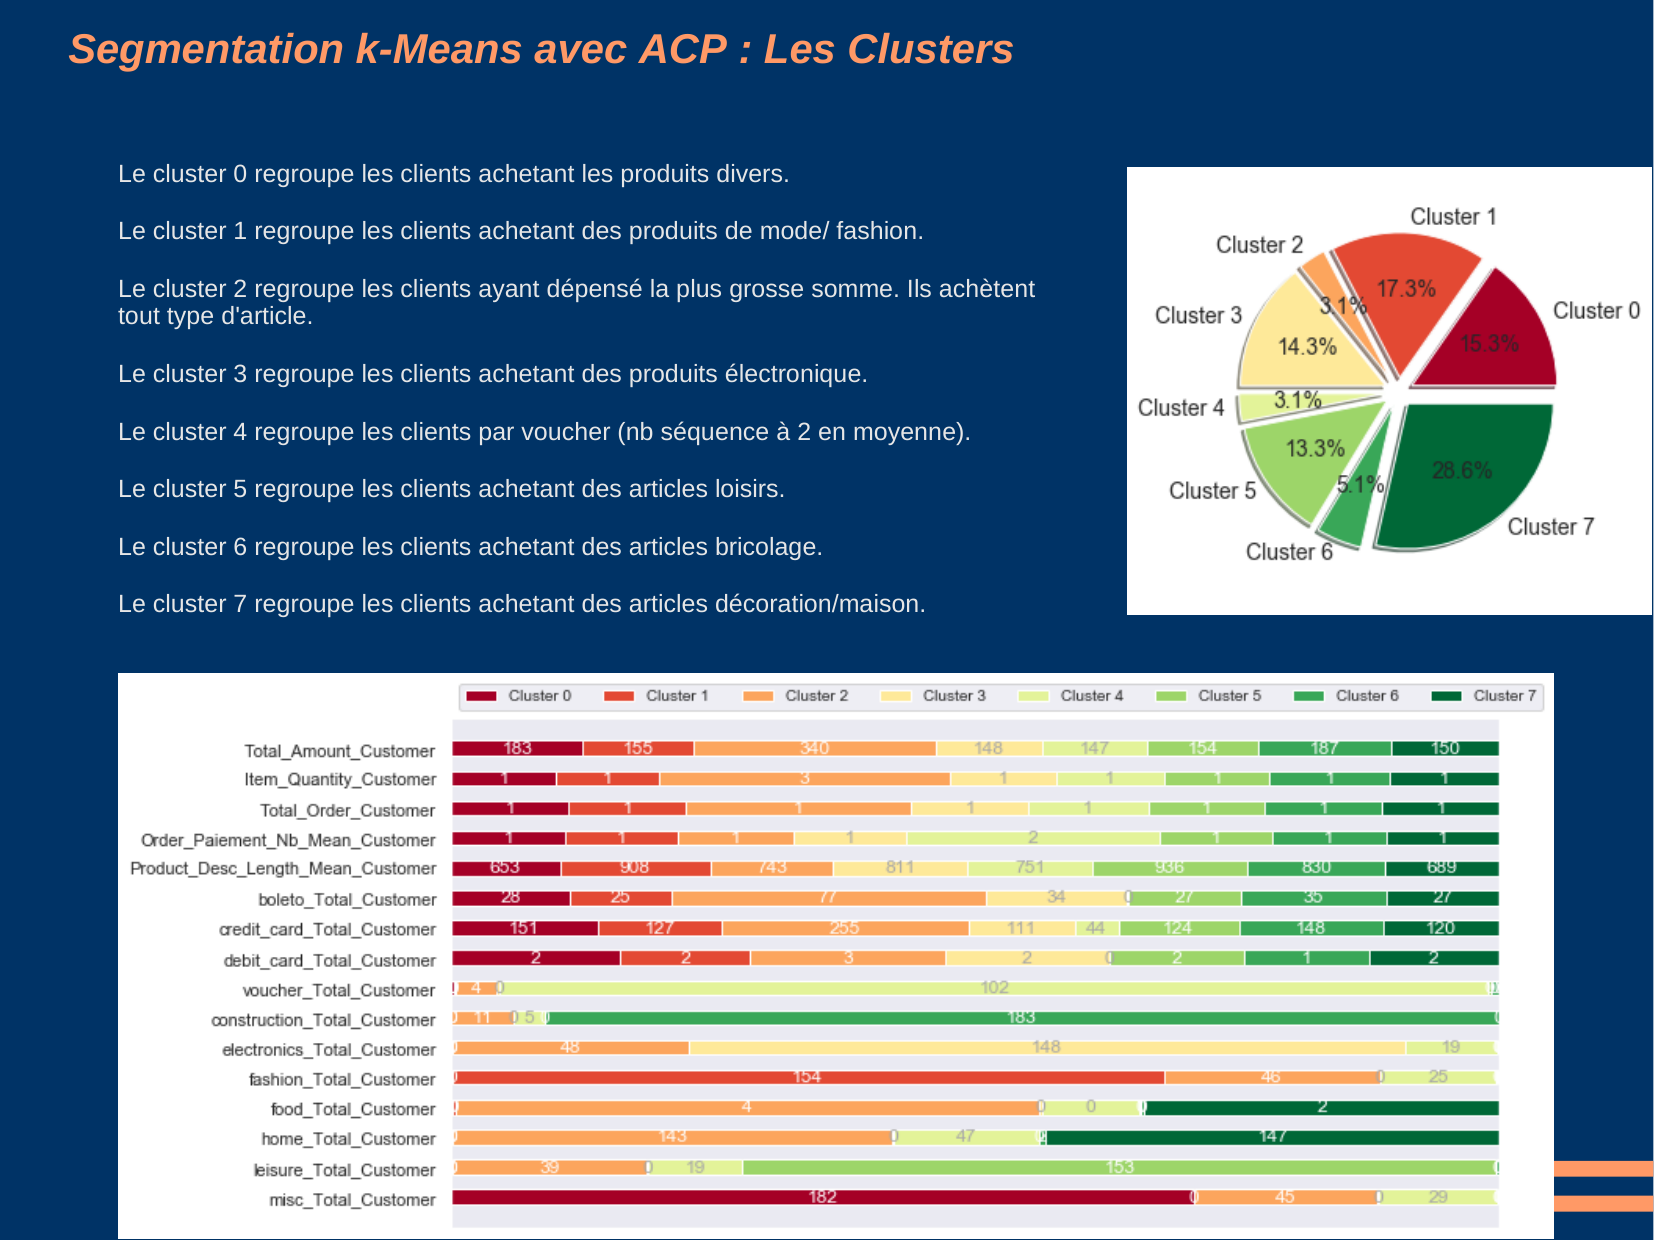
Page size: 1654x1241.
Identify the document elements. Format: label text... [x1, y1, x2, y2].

picture [118, 673, 1554, 1239]
picture [1127, 167, 1652, 615]
list Le cluster 0 regroupe les clients achetant les produits divers. Le cluster 1 regroupe les clients achetant des produits de mode/ fashion. Le cluster 2 regroupe les clients ayant dépensé la plus grosse somme. Ils achètent tout type d'article. Le cluster 3 regroupe les clients achetant des produits électronique. Le cluster 4 regroupe les clients par voucher (nb séquence à 2 en moyenne). Le cluster 5 regroupe les clients achetant des articles loisirs. Le cluster 6 regroupe les clients achetant des articles bricolage. Le cluster 7 regroupe les clients achetant des articles décoration/maison. [47, 159, 1040, 676]
title Segmentation k-Means avec ACP : Les Clusters [68, 0, 1481, 124]
